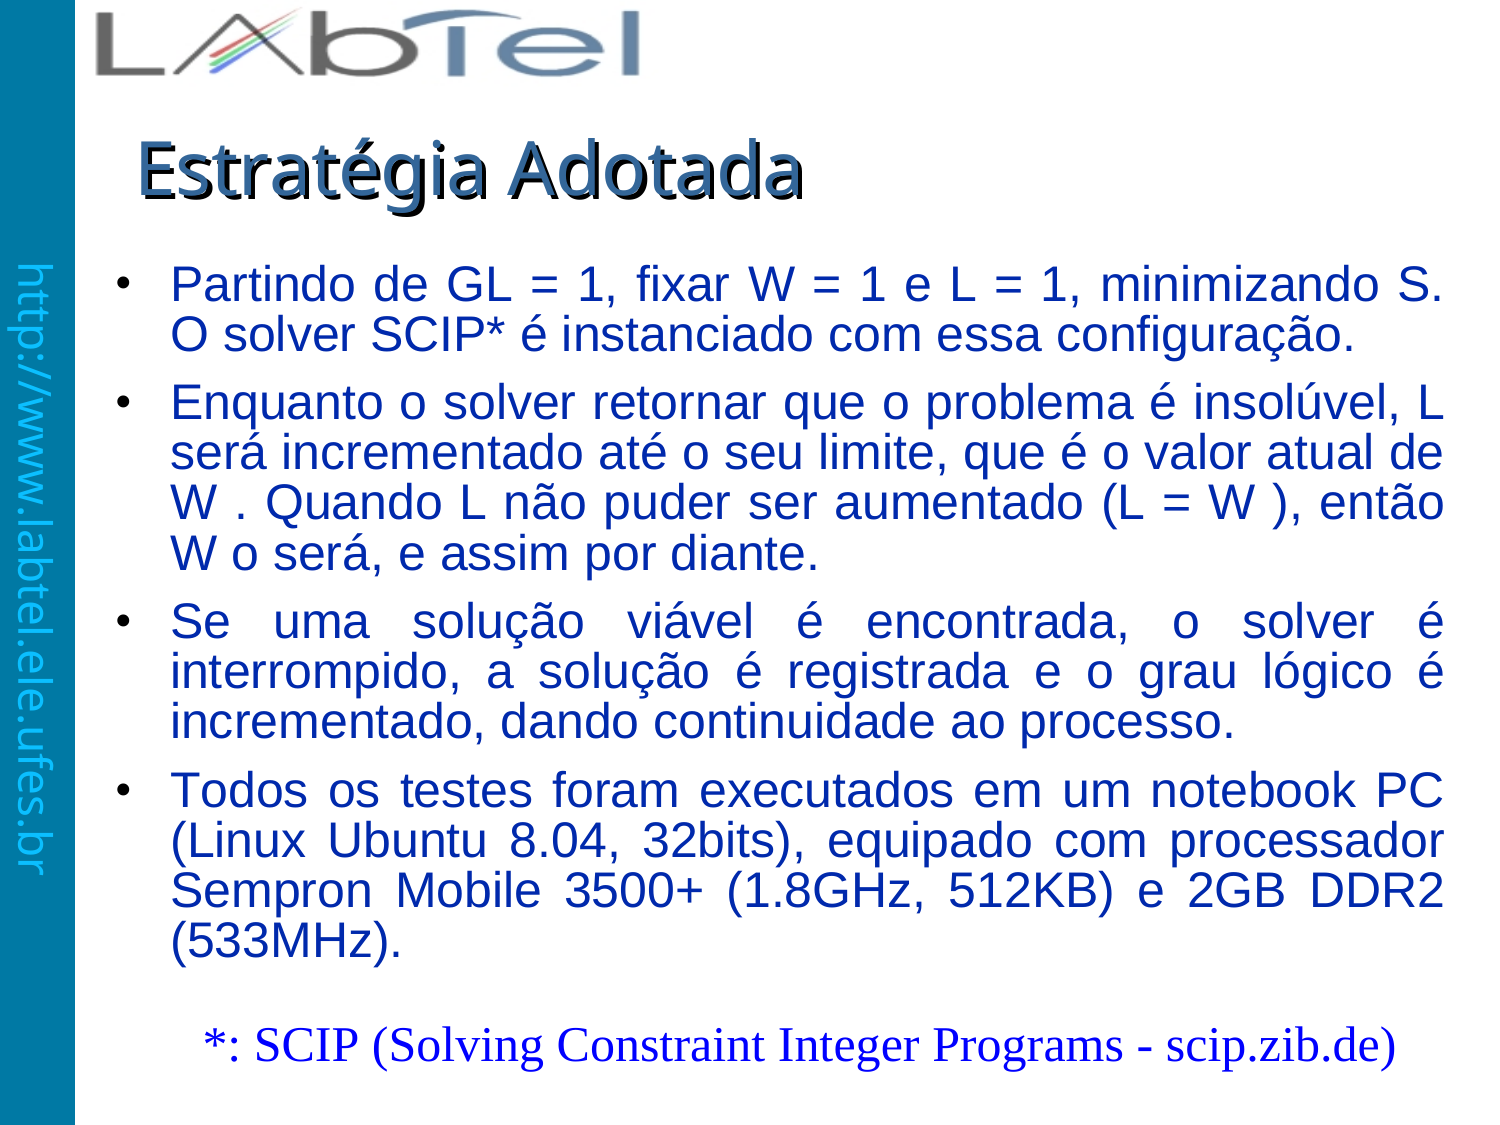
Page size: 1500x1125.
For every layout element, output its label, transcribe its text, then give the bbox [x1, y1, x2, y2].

text_box *: SCIP (Solving Constraint Integer Programs - scip.zib.de) [175, 1009, 1480, 1125]
picture [76, 0, 675, 88]
title Estratégia Adotada [99, 65, 1461, 237]
list Partindo de GL = 1, ﬁxar W = 1 e L = 1, minimizando S. O solver SCIP* é instanciado com essa configuração. Enquanto o solver retornar que o problema é insolúvel, L será incrementado até o seu limite, que é o valor atual de W . Quando L não puder ser aumentado (L = W ), então W o será, e assim por diante. Se uma solução viável é encontrada, o solver é interrompido, a solução é registrada e o grau lógico é incrementado, dando continuidade ao processo. Todos os testes foram executados em um notebook PC (Linux Ubuntu 8.04, 32bits), equipado com processador Sempron Mobile 3500+ (1.8GHz, 512KB) e 2GB DDR2 (533MHz). [99, 237, 1461, 980]
